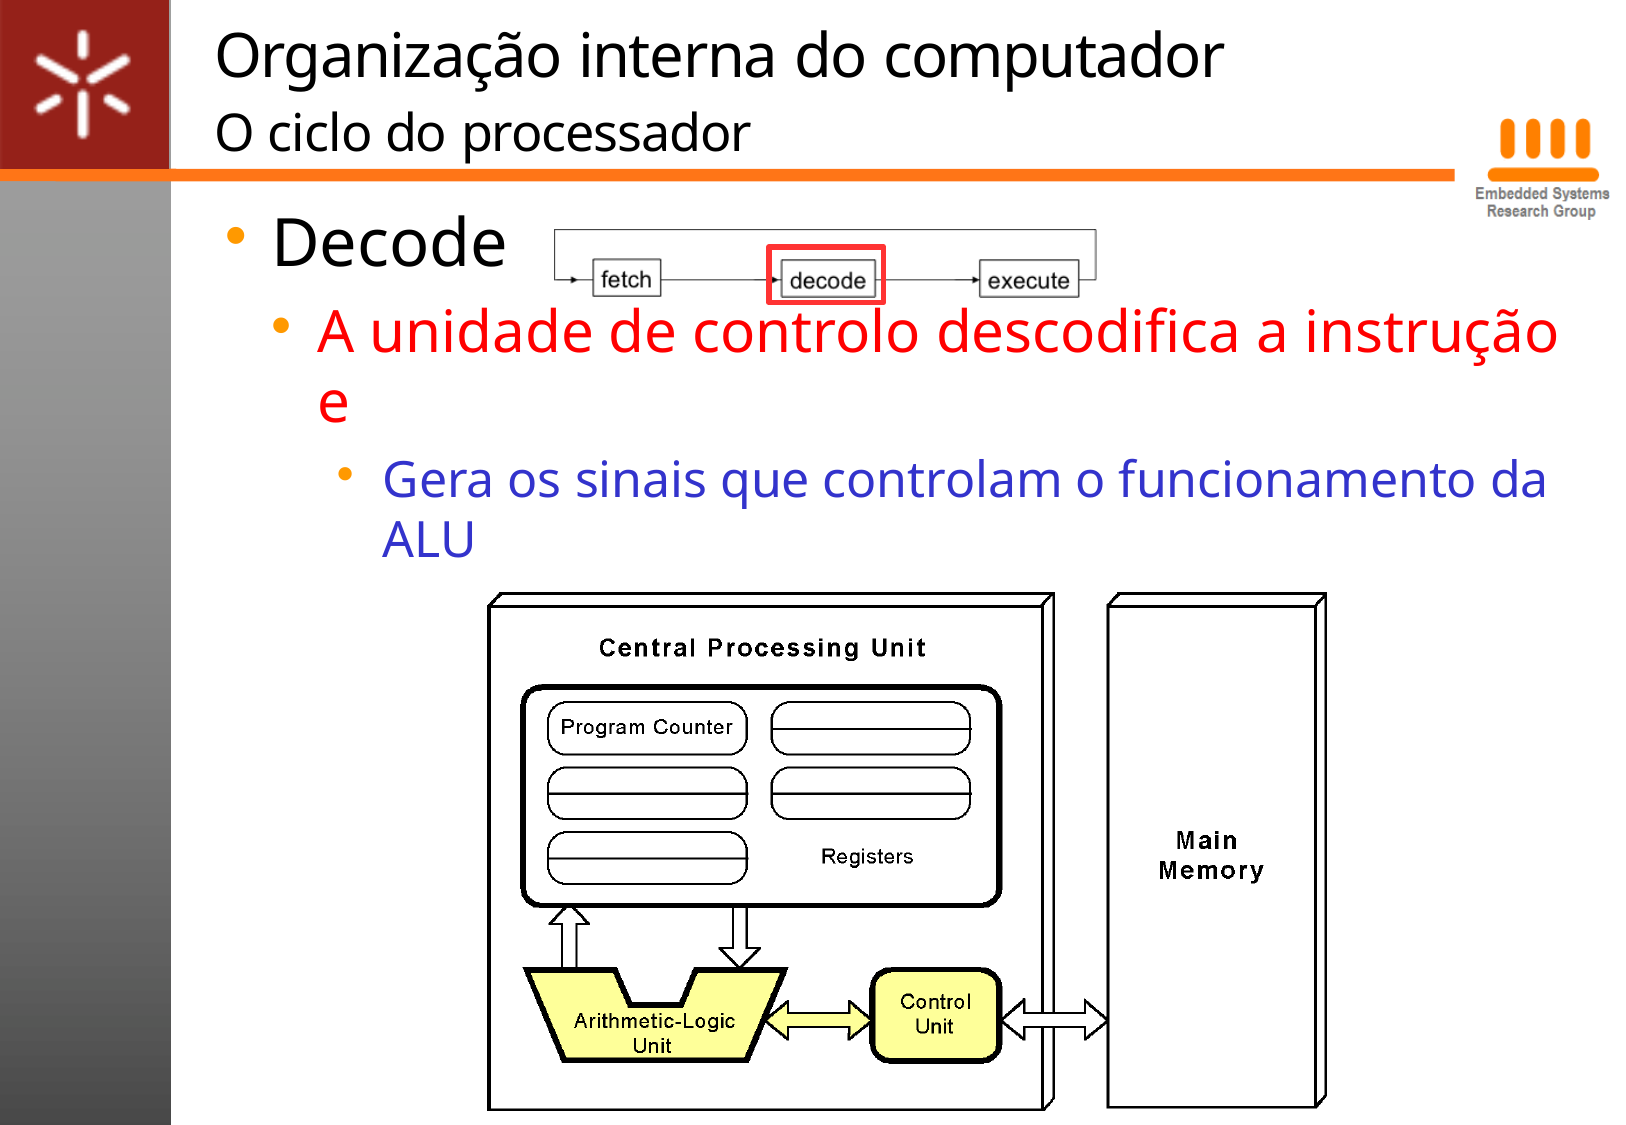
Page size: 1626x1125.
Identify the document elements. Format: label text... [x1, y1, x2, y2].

picture [1475, 118, 1610, 220]
text_box Decode A unidade de controlo descodifica a instrução e Gera os sinais que controlam o funcionamento da ALU [222, 182, 1583, 568]
picture [487, 592, 1327, 1111]
picture [0, 182, 171, 1125]
picture [772, 250, 881, 299]
picture [554, 229, 1097, 299]
picture [0, 0, 171, 169]
title Organização interna do computador O ciclo do processador [212, 16, 1371, 234]
